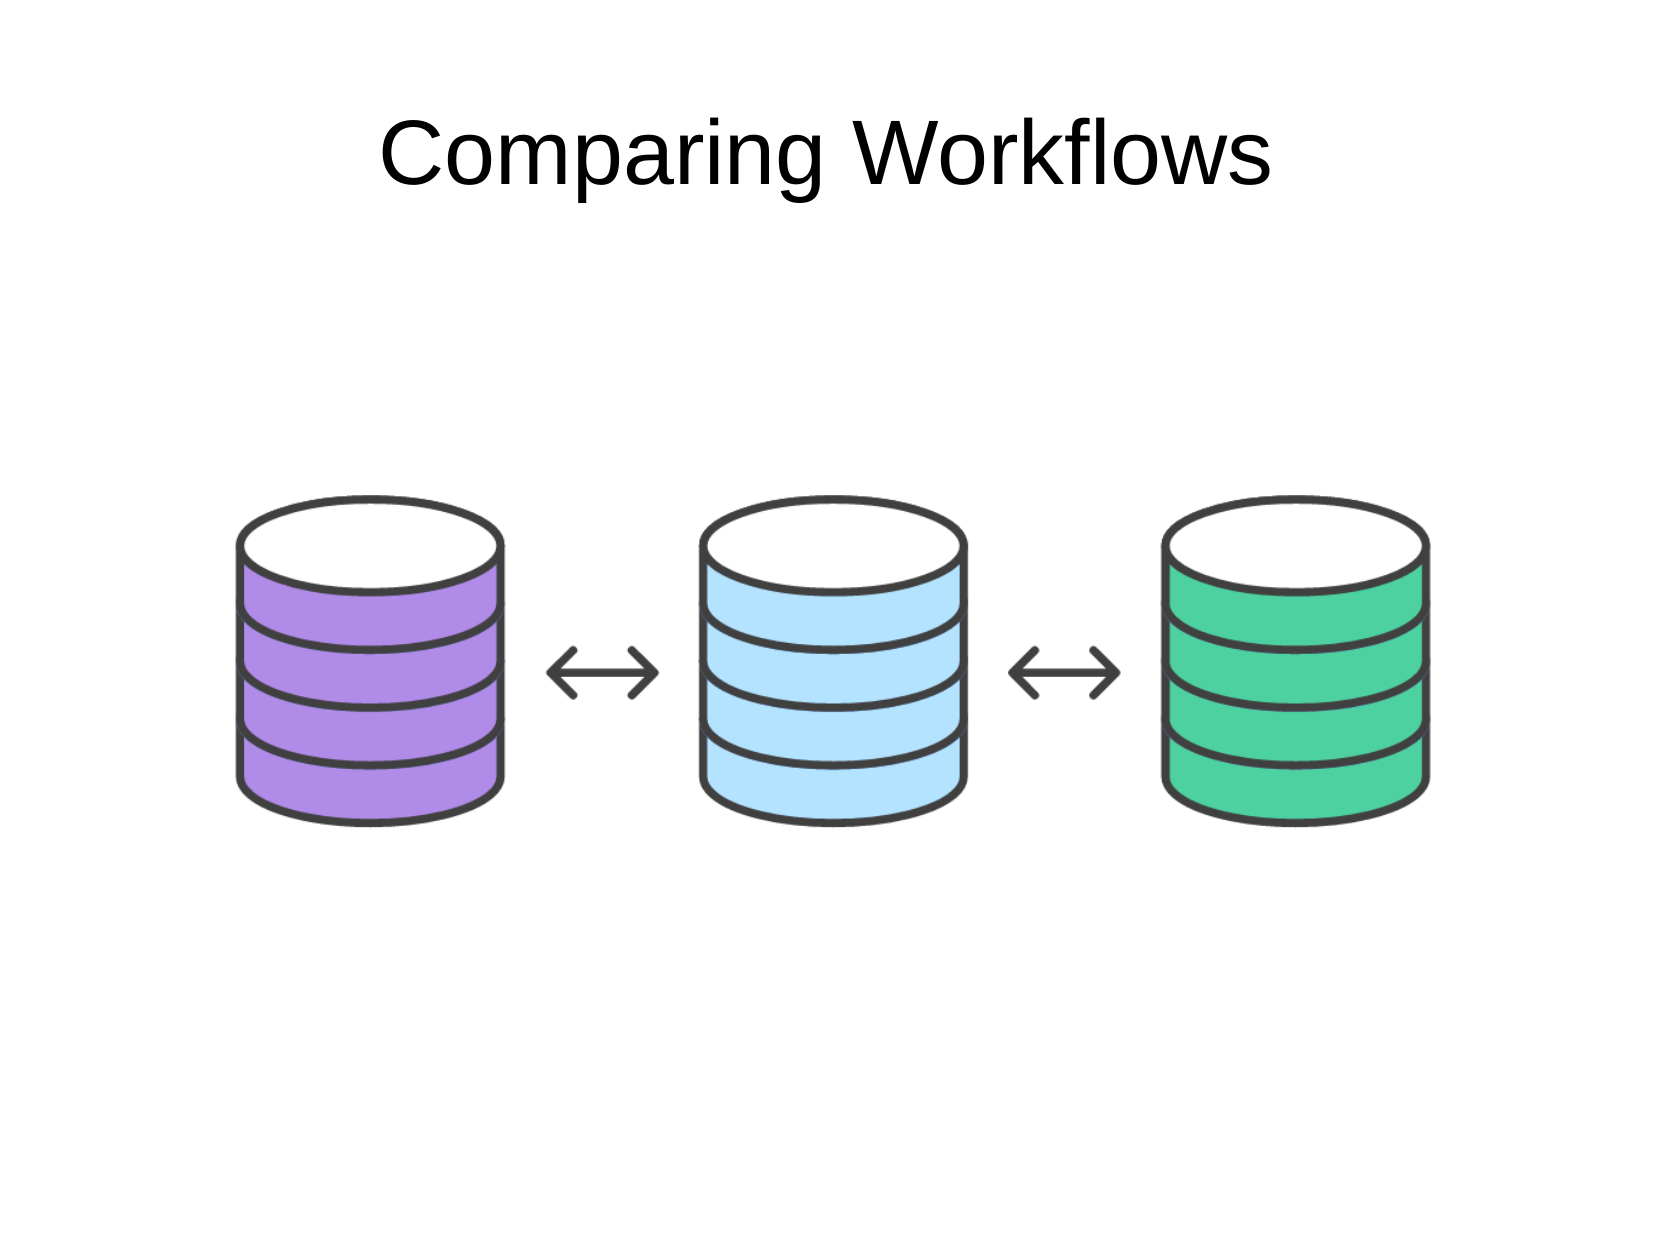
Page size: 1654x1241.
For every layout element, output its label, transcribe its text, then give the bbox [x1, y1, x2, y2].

title Comparing Workflows [82, 49, 1571, 257]
picture [2, 290, 1654, 1061]
